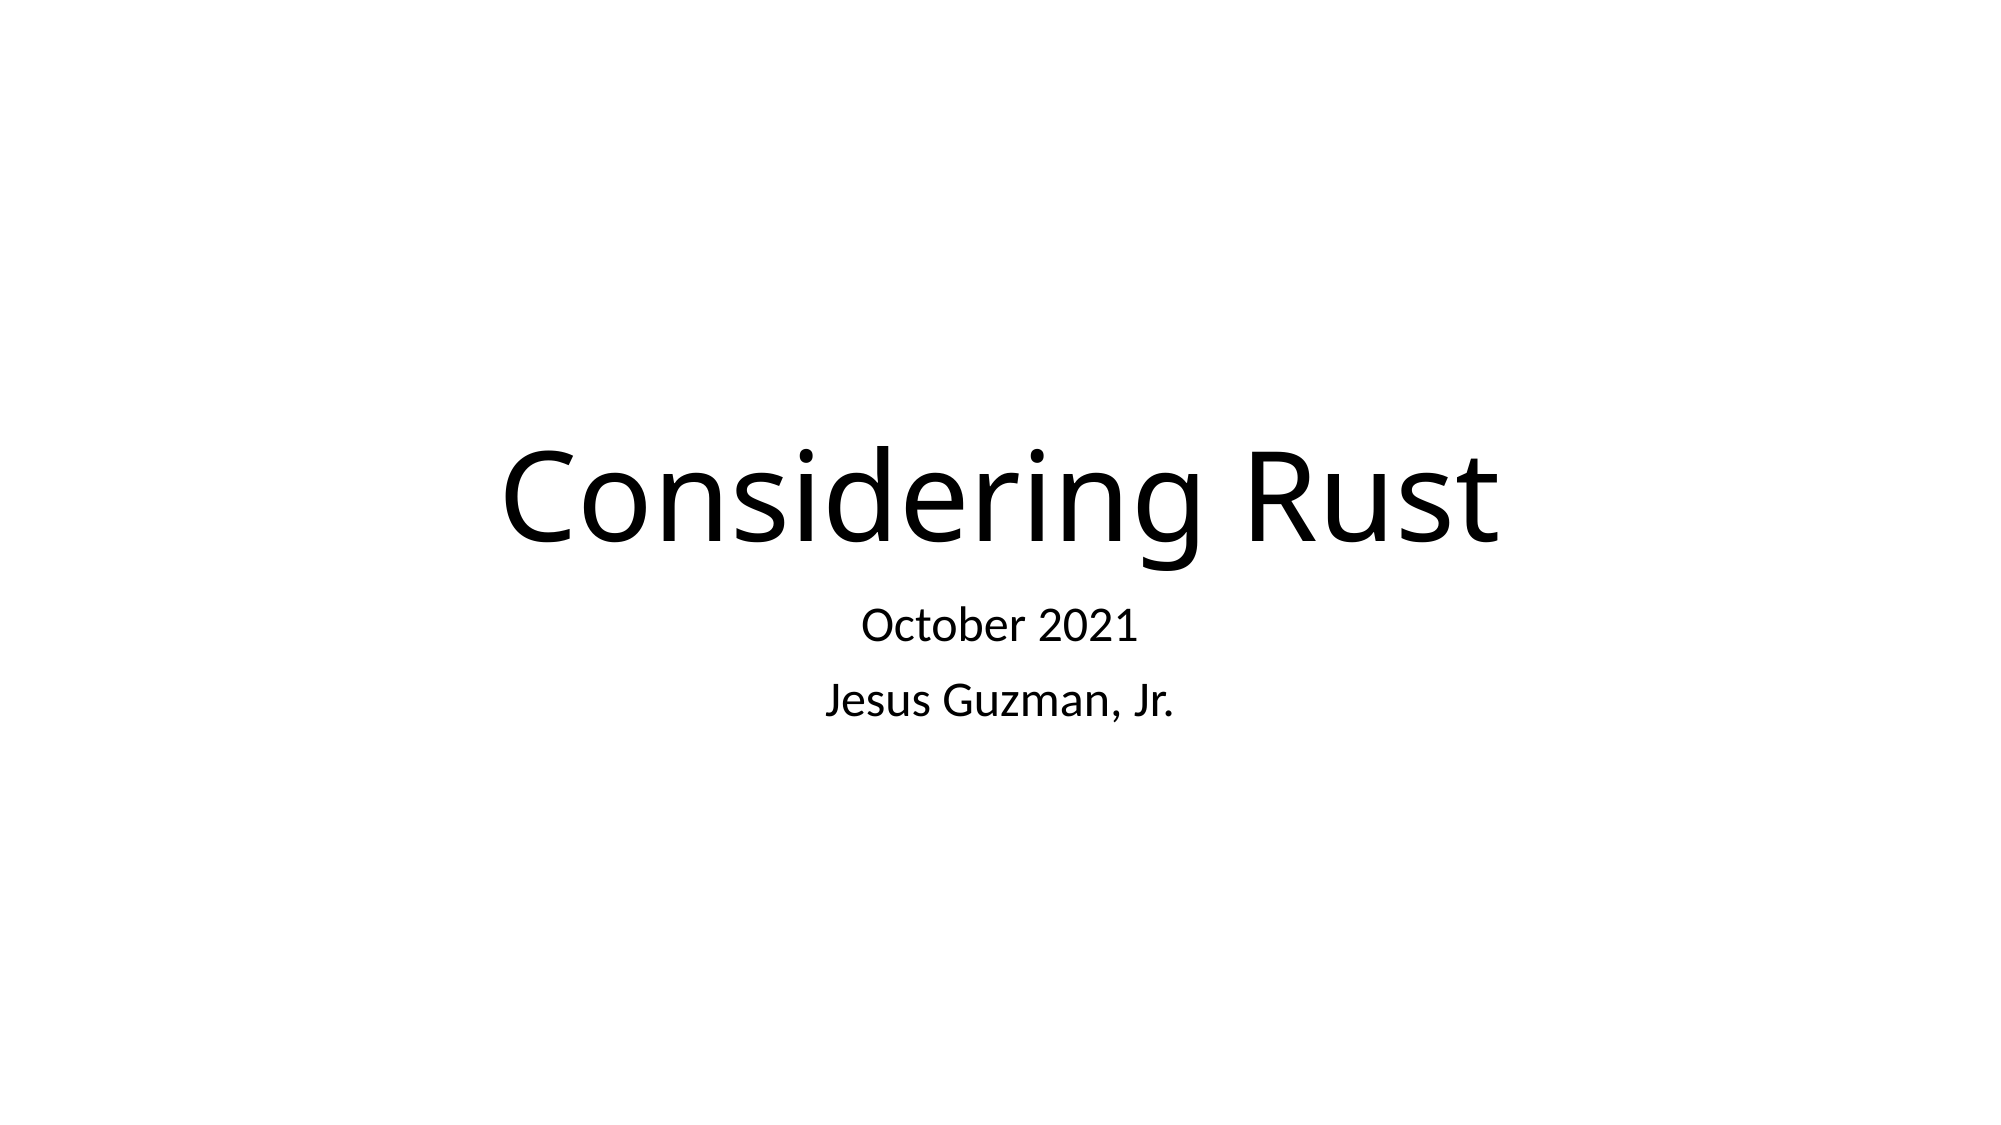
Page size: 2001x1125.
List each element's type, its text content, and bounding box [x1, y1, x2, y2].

title Considering Rust [249, 184, 1750, 576]
subtitle October 2021 Jesus Guzman, Jr. [249, 590, 1750, 863]
